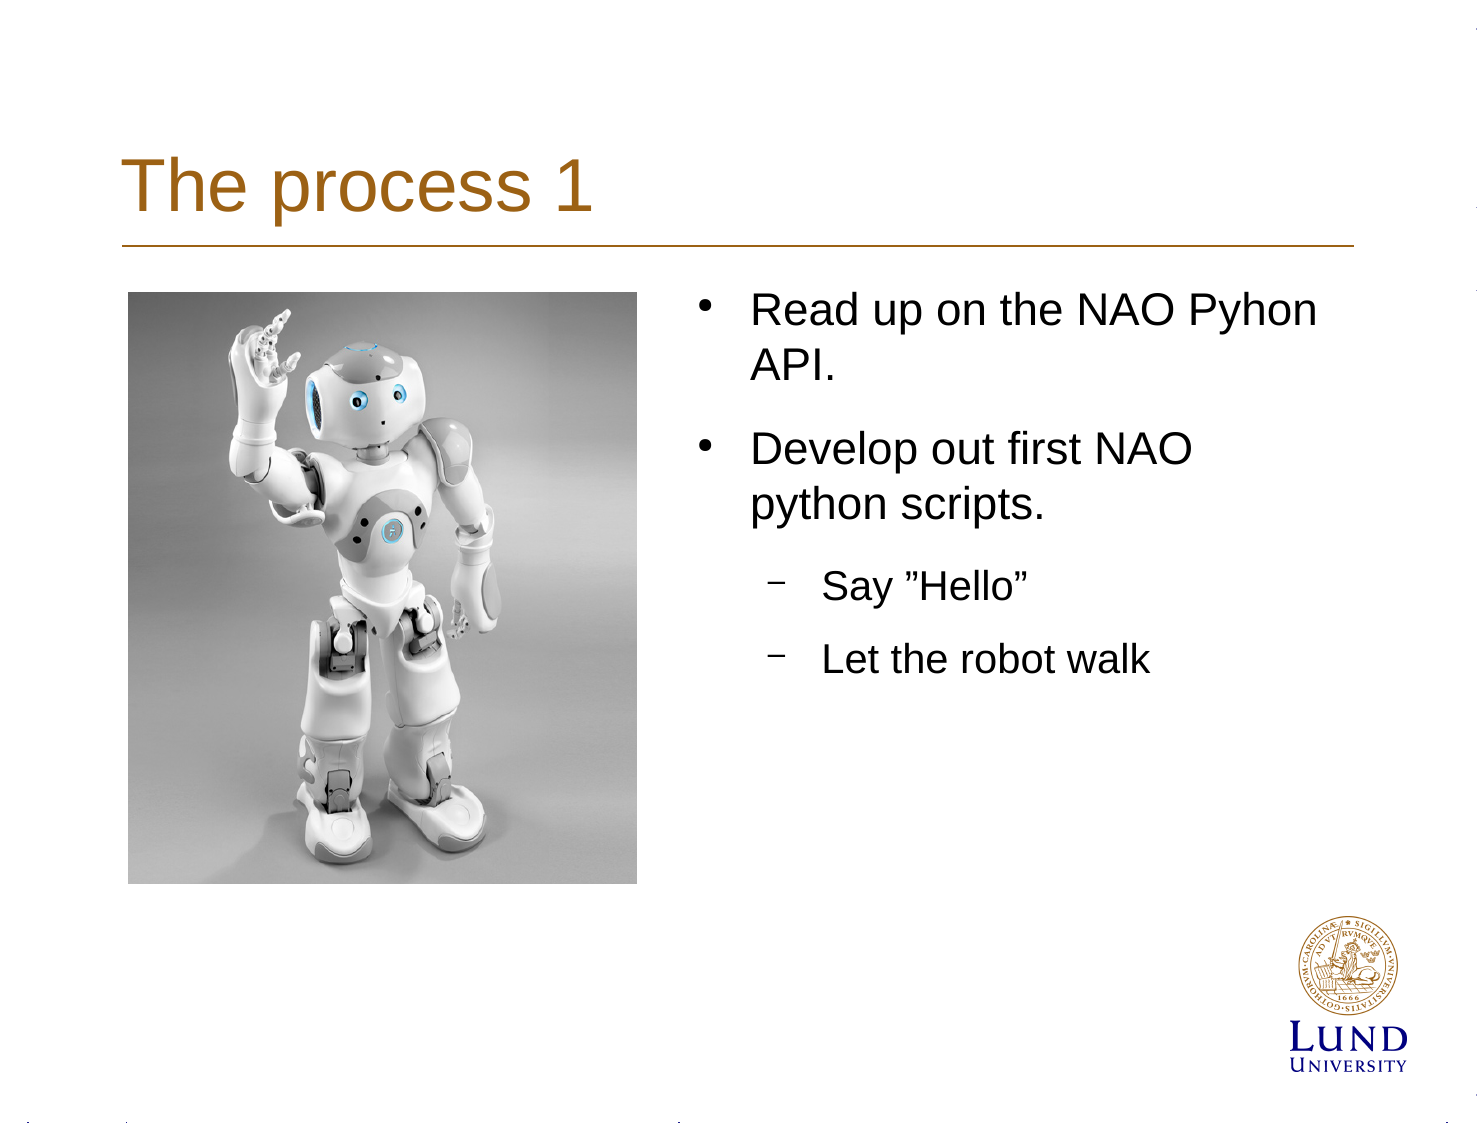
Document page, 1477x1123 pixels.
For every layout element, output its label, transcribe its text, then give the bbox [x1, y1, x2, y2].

list [121, 273, 636, 884]
picture [1290, 916, 1407, 1072]
picture [128, 292, 637, 884]
list Read up on the NAO Pyhon API. Develop out first NAO python scripts. Say ”Hello” Let the robot walk [664, 272, 1356, 849]
title The process 1 [105, 46, 1354, 234]
